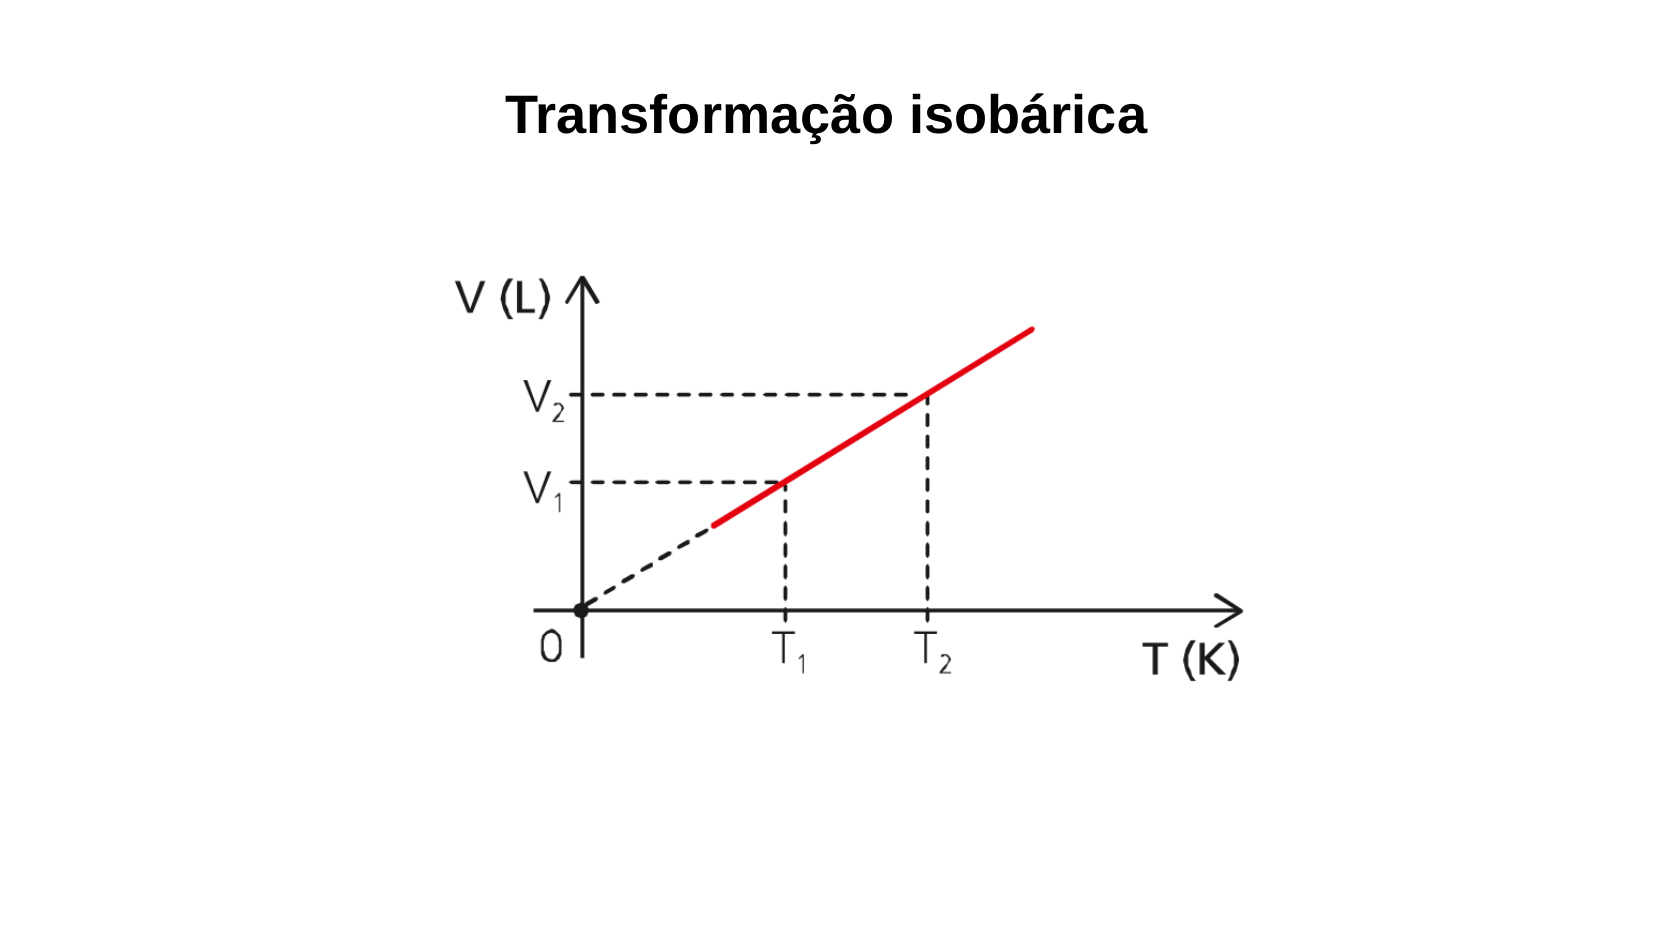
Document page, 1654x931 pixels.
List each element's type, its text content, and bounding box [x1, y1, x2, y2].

picture [442, 229, 1300, 709]
title Transformação isobárica [82, 37, 1571, 193]
